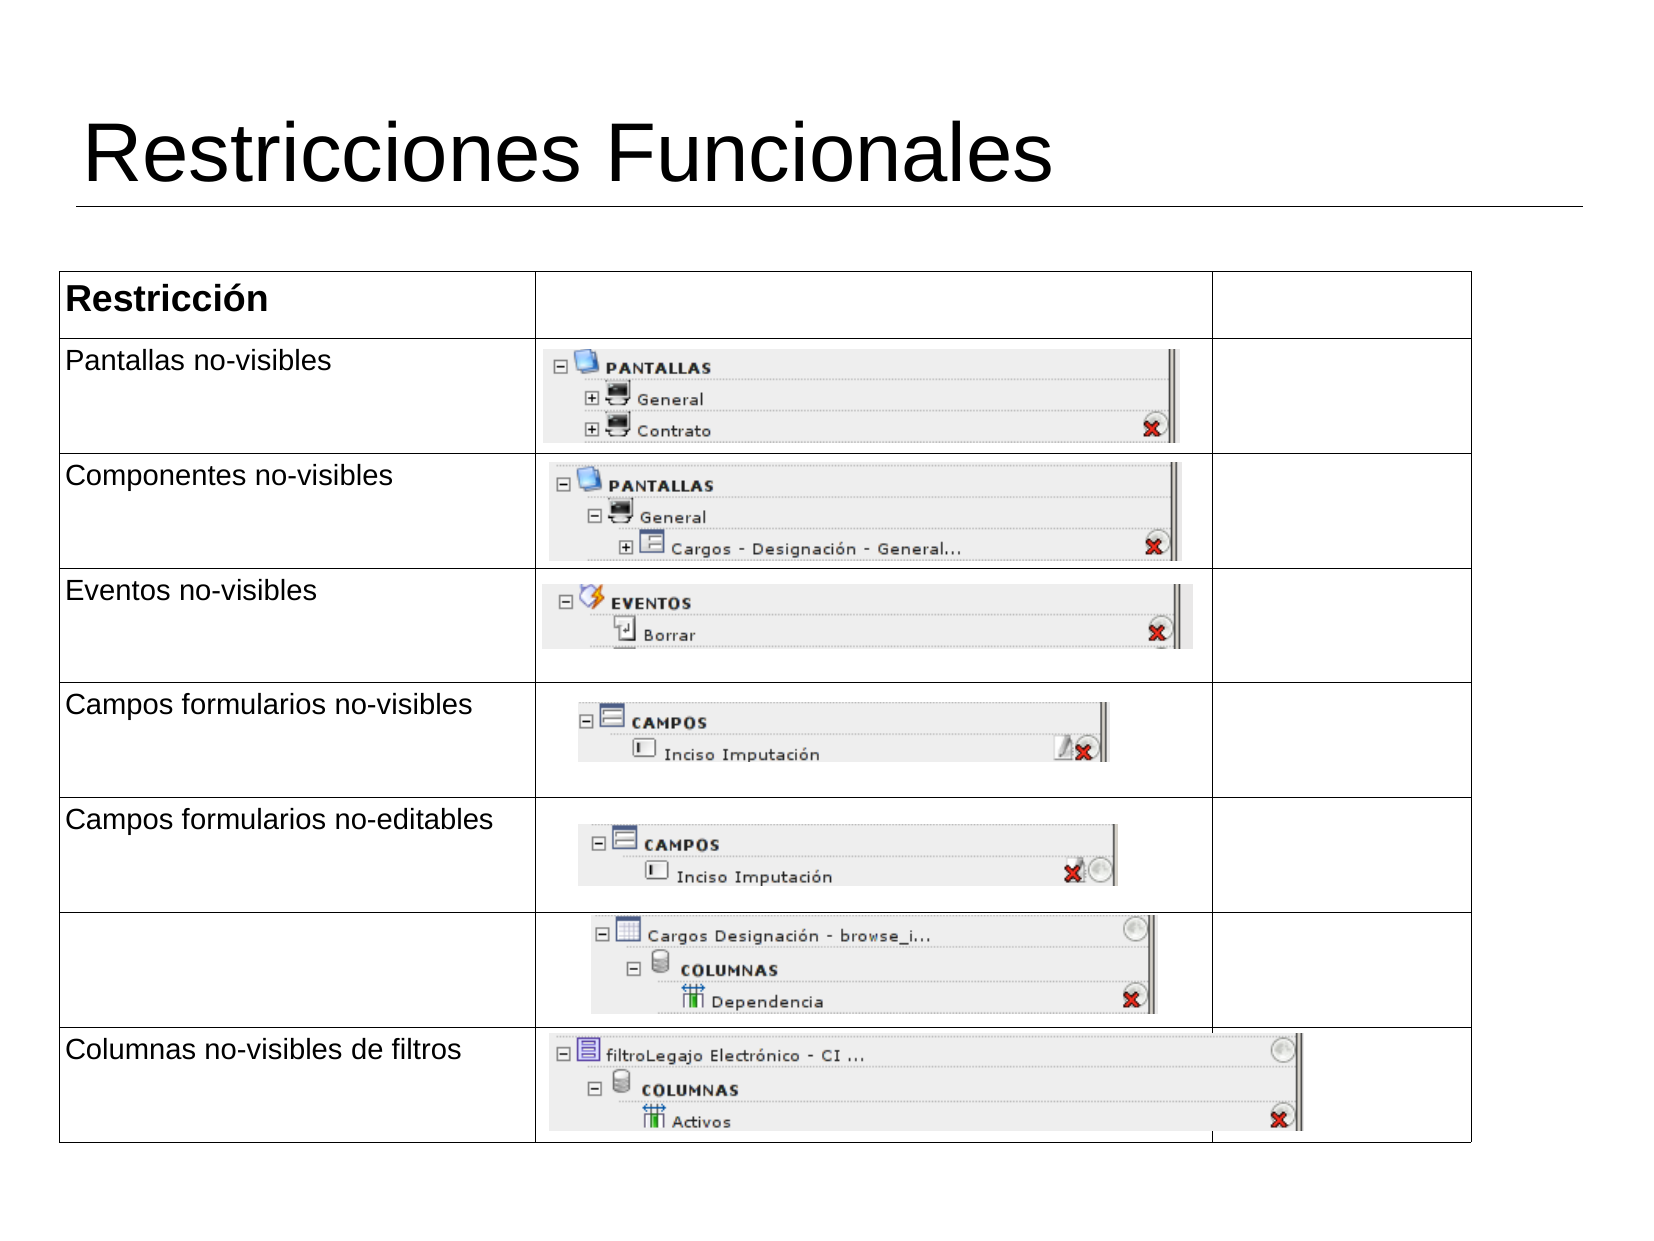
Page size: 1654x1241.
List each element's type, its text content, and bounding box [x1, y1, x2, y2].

picture [578, 824, 1118, 886]
table_header [536, 272, 1212, 338]
table_cell Componentes no-visibles [60, 454, 535, 568]
table_cell [1213, 683, 1471, 797]
table_cell [536, 569, 1212, 682]
table_cell [1213, 913, 1471, 1027]
table_cell Campos formularios no-editables [60, 798, 535, 912]
table_cell [1213, 454, 1471, 568]
picture [591, 915, 1158, 1014]
table_cell [60, 913, 535, 1027]
table_cell [536, 1028, 1212, 1142]
picture [549, 462, 1182, 562]
table_cell [536, 454, 1212, 568]
table_cell Pantallas no-visibles [60, 339, 535, 453]
table_cell [536, 913, 1212, 1027]
picture [549, 1033, 1304, 1131]
picture [578, 702, 1110, 762]
table_cell [1213, 798, 1471, 912]
table_cell [1213, 1028, 1471, 1142]
picture [542, 584, 1193, 649]
table_cell Columnas no-visibles de filtros [60, 1028, 535, 1142]
table_cell Eventos no-visibles [60, 569, 535, 682]
title Restricciones Funcionales [82, 49, 1571, 257]
table_cell [536, 339, 1212, 453]
table_cell [536, 798, 1212, 912]
picture [543, 349, 1180, 443]
table_cell [1213, 339, 1471, 453]
table_cell [536, 683, 1212, 797]
table_cell Campos formularios no-visibles [60, 683, 535, 797]
table_header [1213, 272, 1471, 338]
table_header Restricción [60, 272, 535, 338]
table_cell [1213, 569, 1471, 682]
